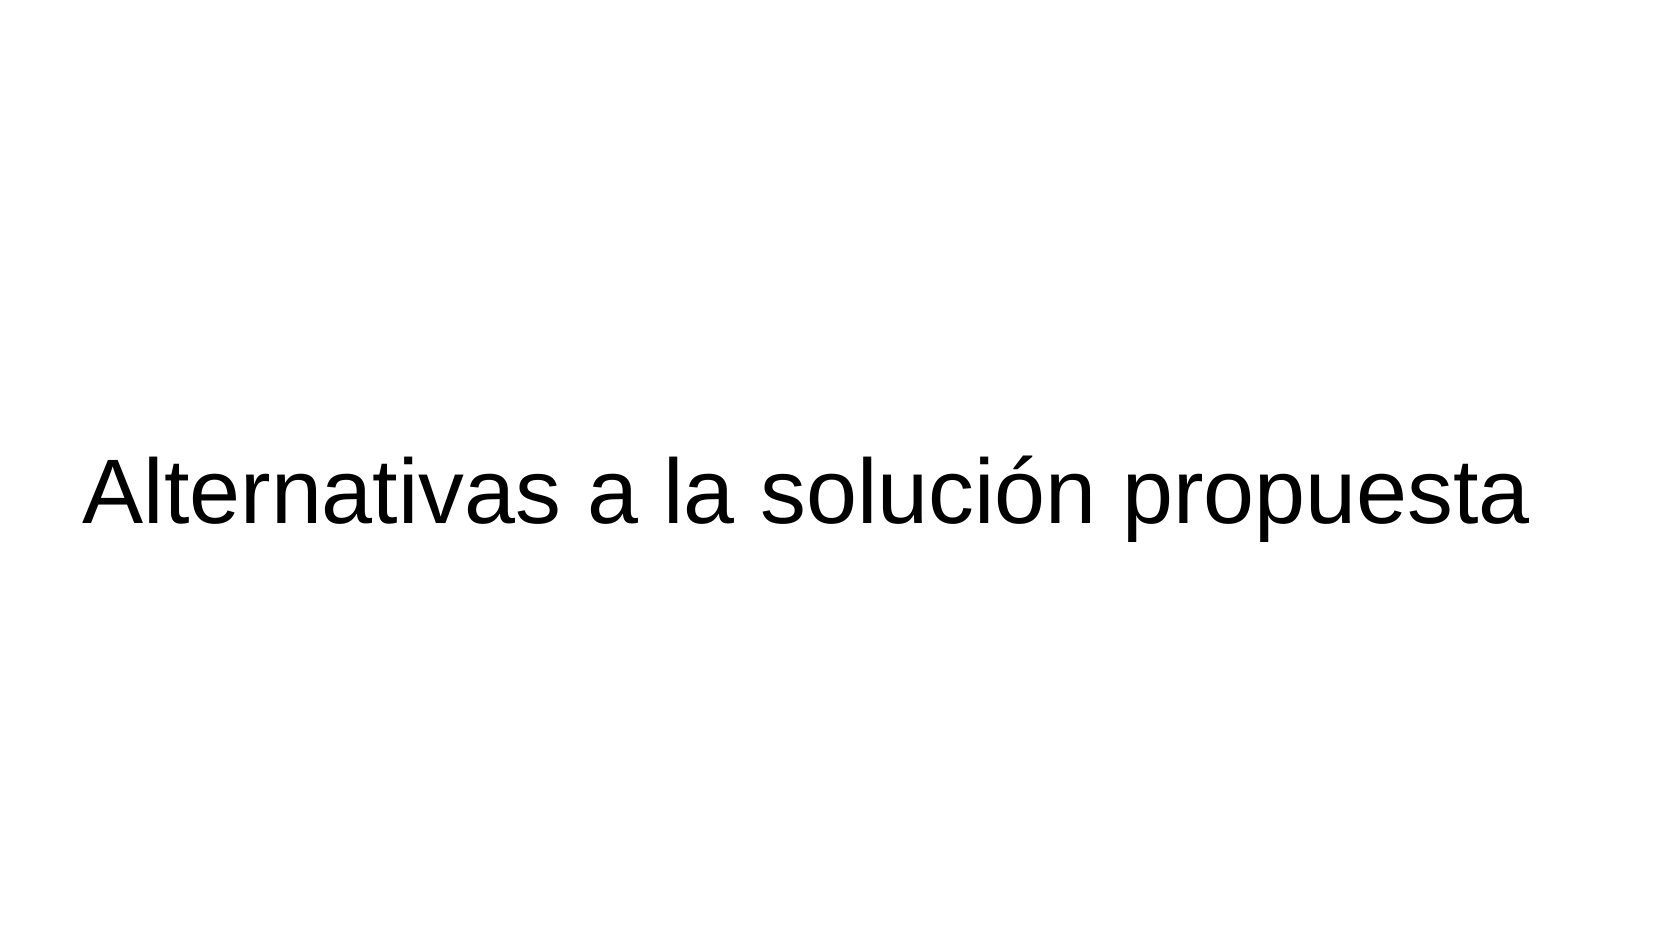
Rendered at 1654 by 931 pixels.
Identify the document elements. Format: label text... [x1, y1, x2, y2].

title Alternativas a la solución propuesta [82, 315, 1571, 668]
